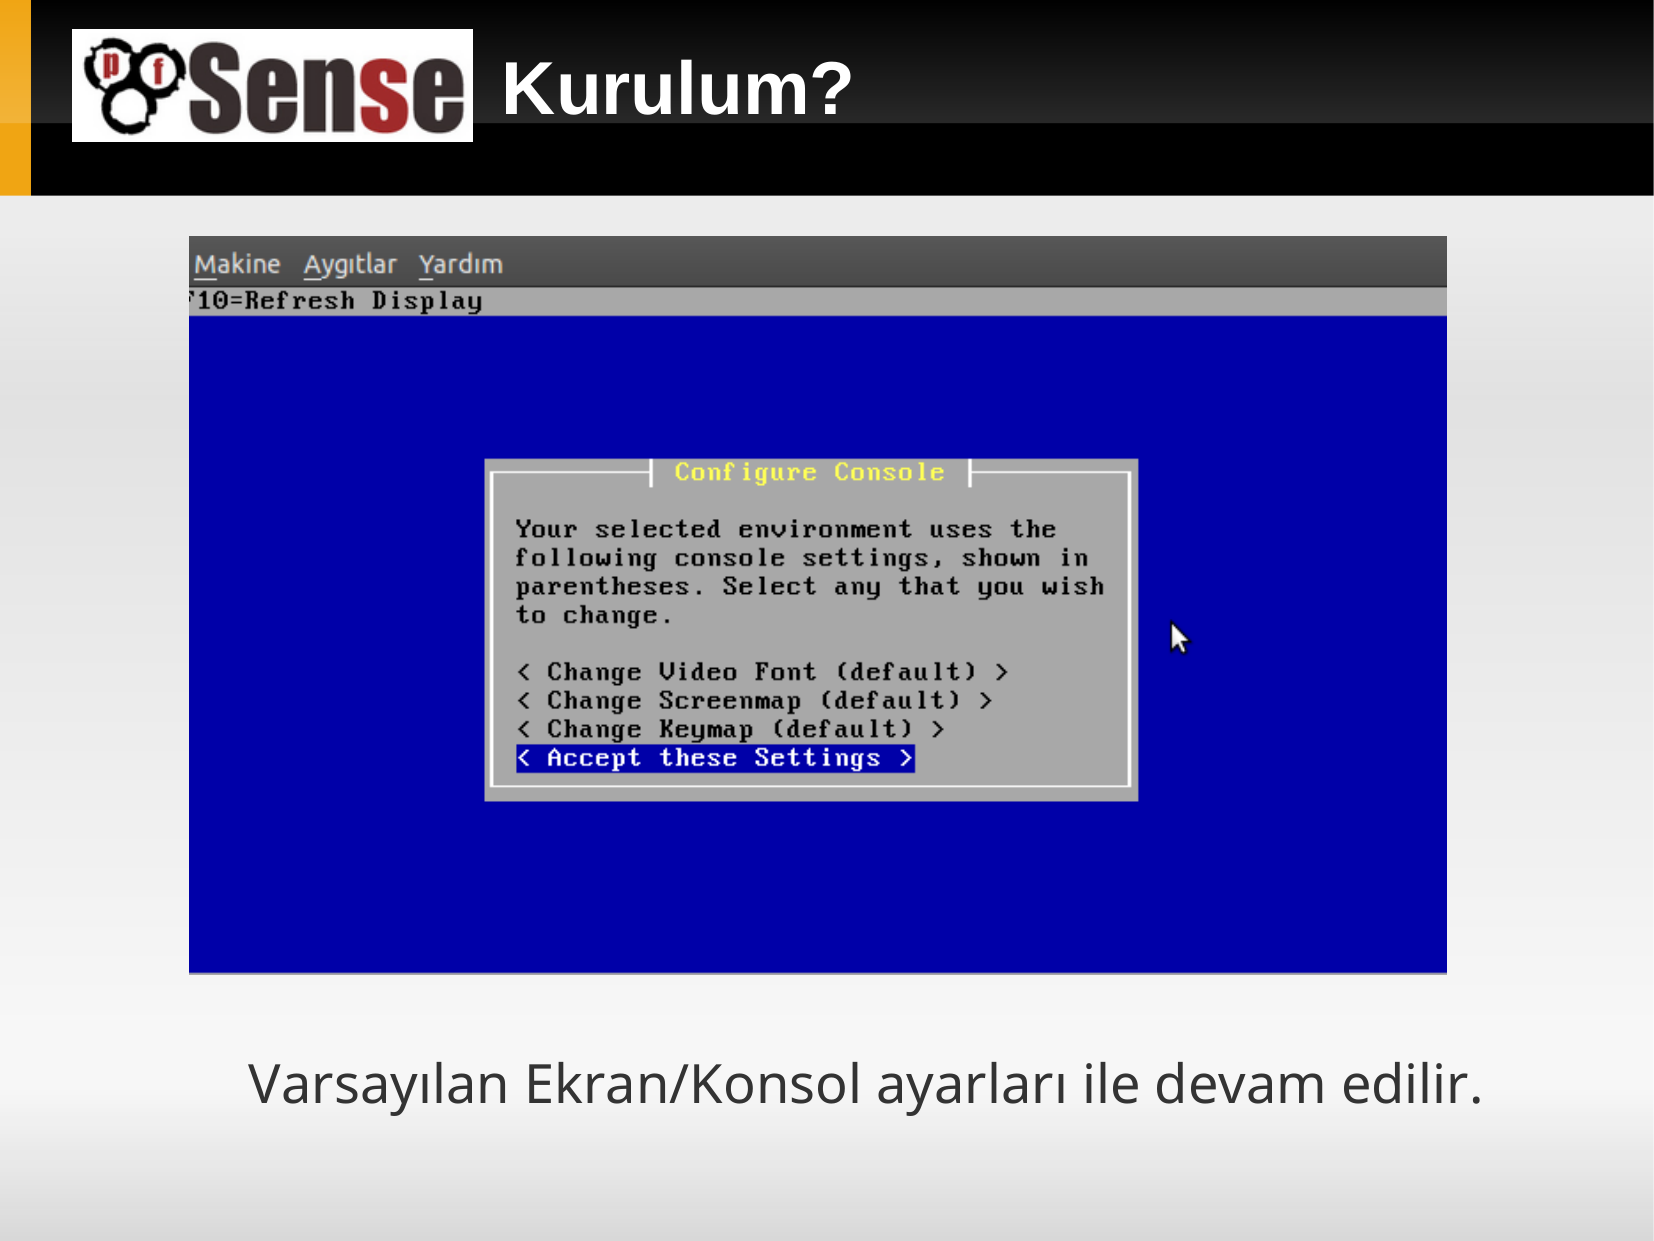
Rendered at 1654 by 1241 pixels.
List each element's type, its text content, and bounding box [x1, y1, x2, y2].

picture [0, 0, 1654, 1241]
text_box Varsayılan Ekran/Konsol ayarları ile devam edilir. [234, 1042, 1447, 1123]
title Kurulum? [501, 0, 1625, 178]
